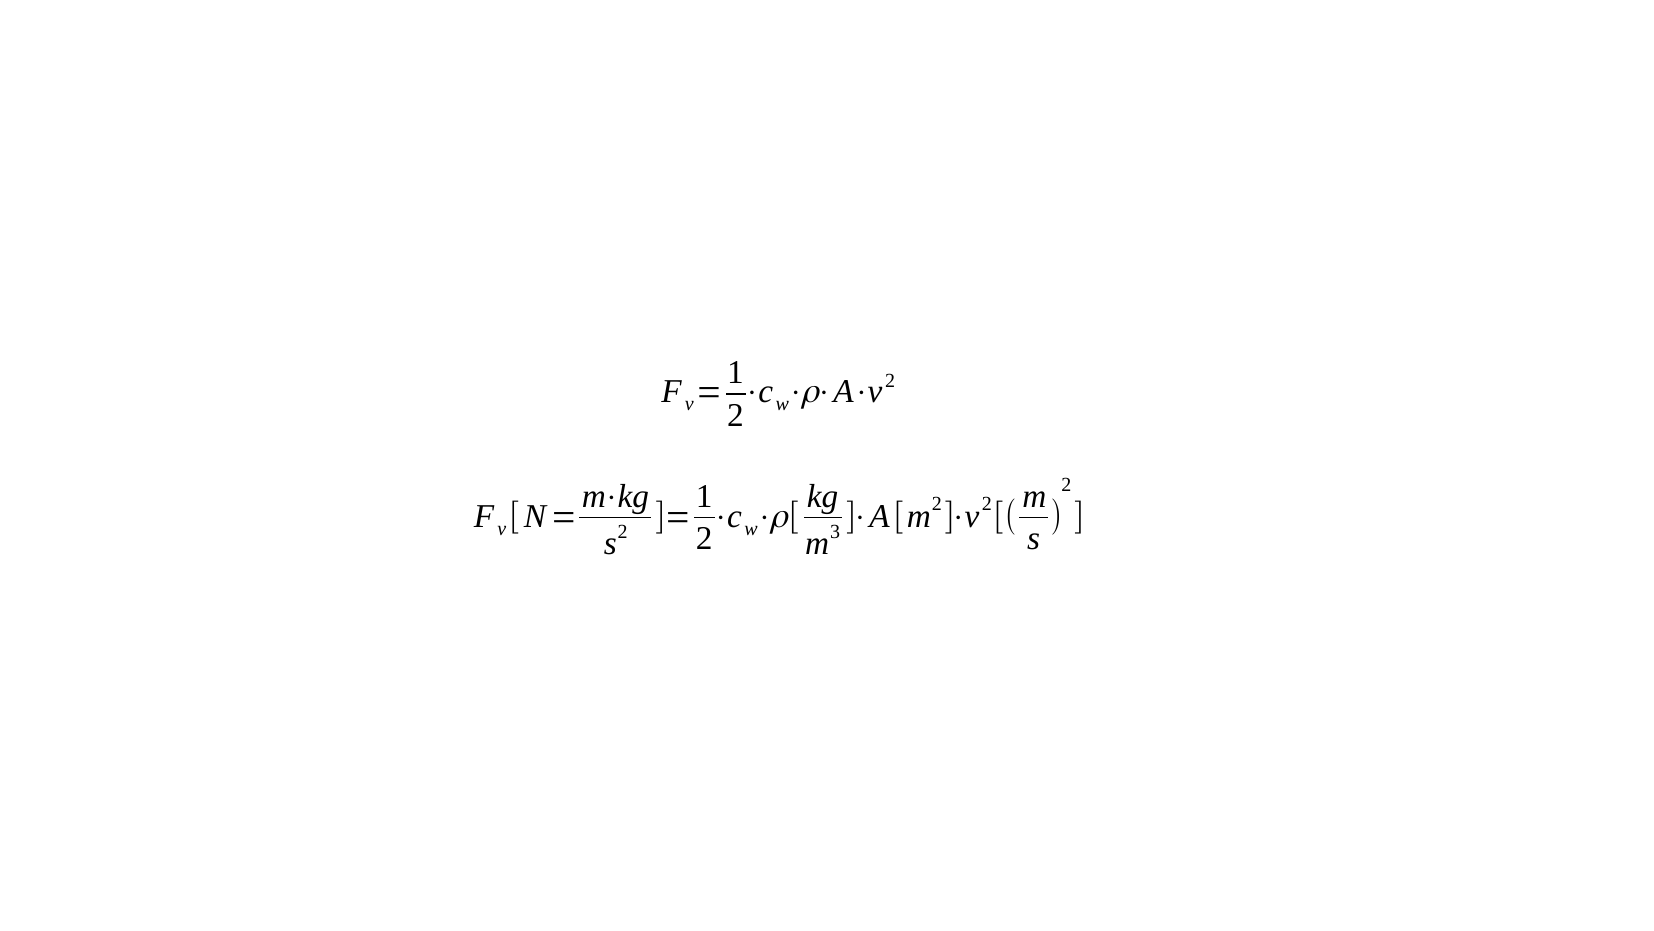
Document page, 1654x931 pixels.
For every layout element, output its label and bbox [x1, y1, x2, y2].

chart [472, 354, 1084, 563]
